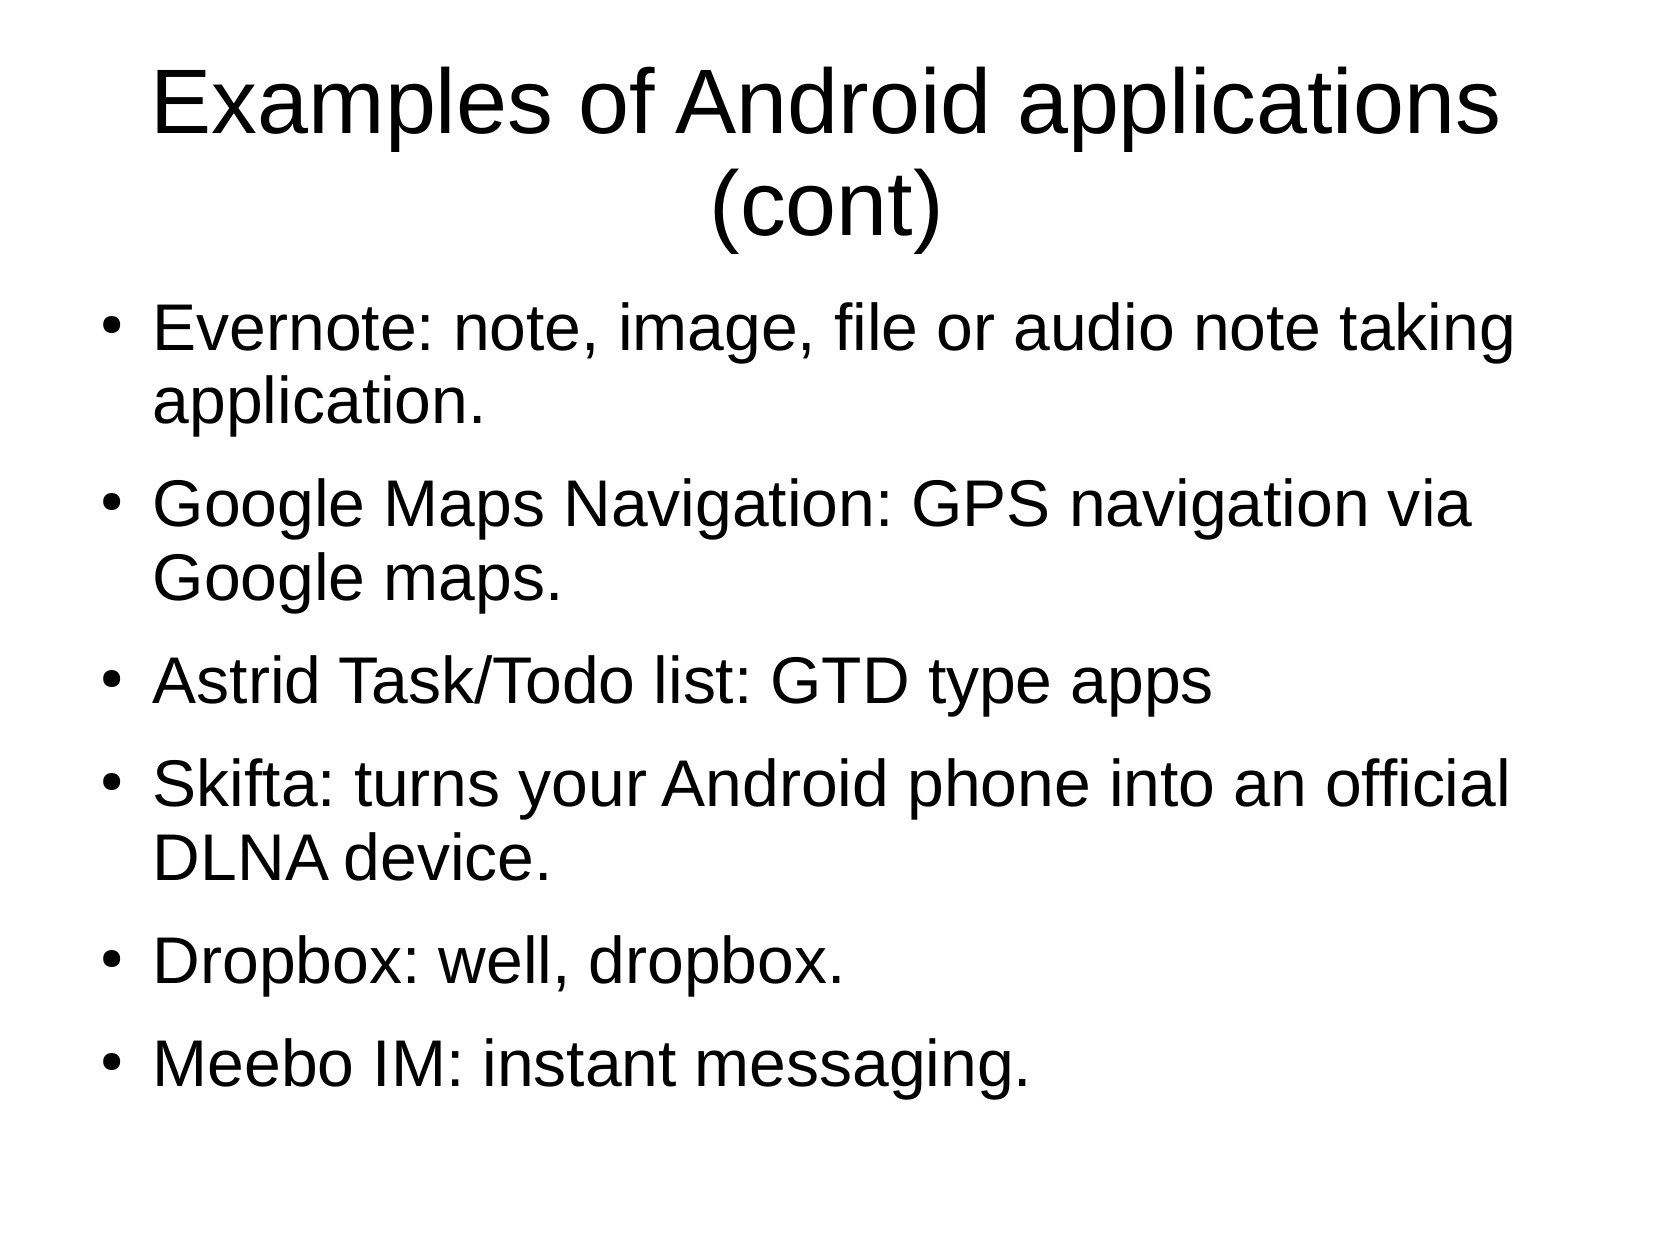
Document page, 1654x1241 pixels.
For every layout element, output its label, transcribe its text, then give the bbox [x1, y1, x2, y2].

title Examples of Android applications (cont) [82, 49, 1571, 257]
list Evernote: note, image, file or audio note taking application. Google Maps Navigation: GPS navigation via Google maps. Astrid Task/Todo list: GTD type apps Skifta: turns your Android phone into an official DLNA device. Dropbox: well, dropbox. Meebo IM: instant messaging. [82, 290, 1571, 1109]
